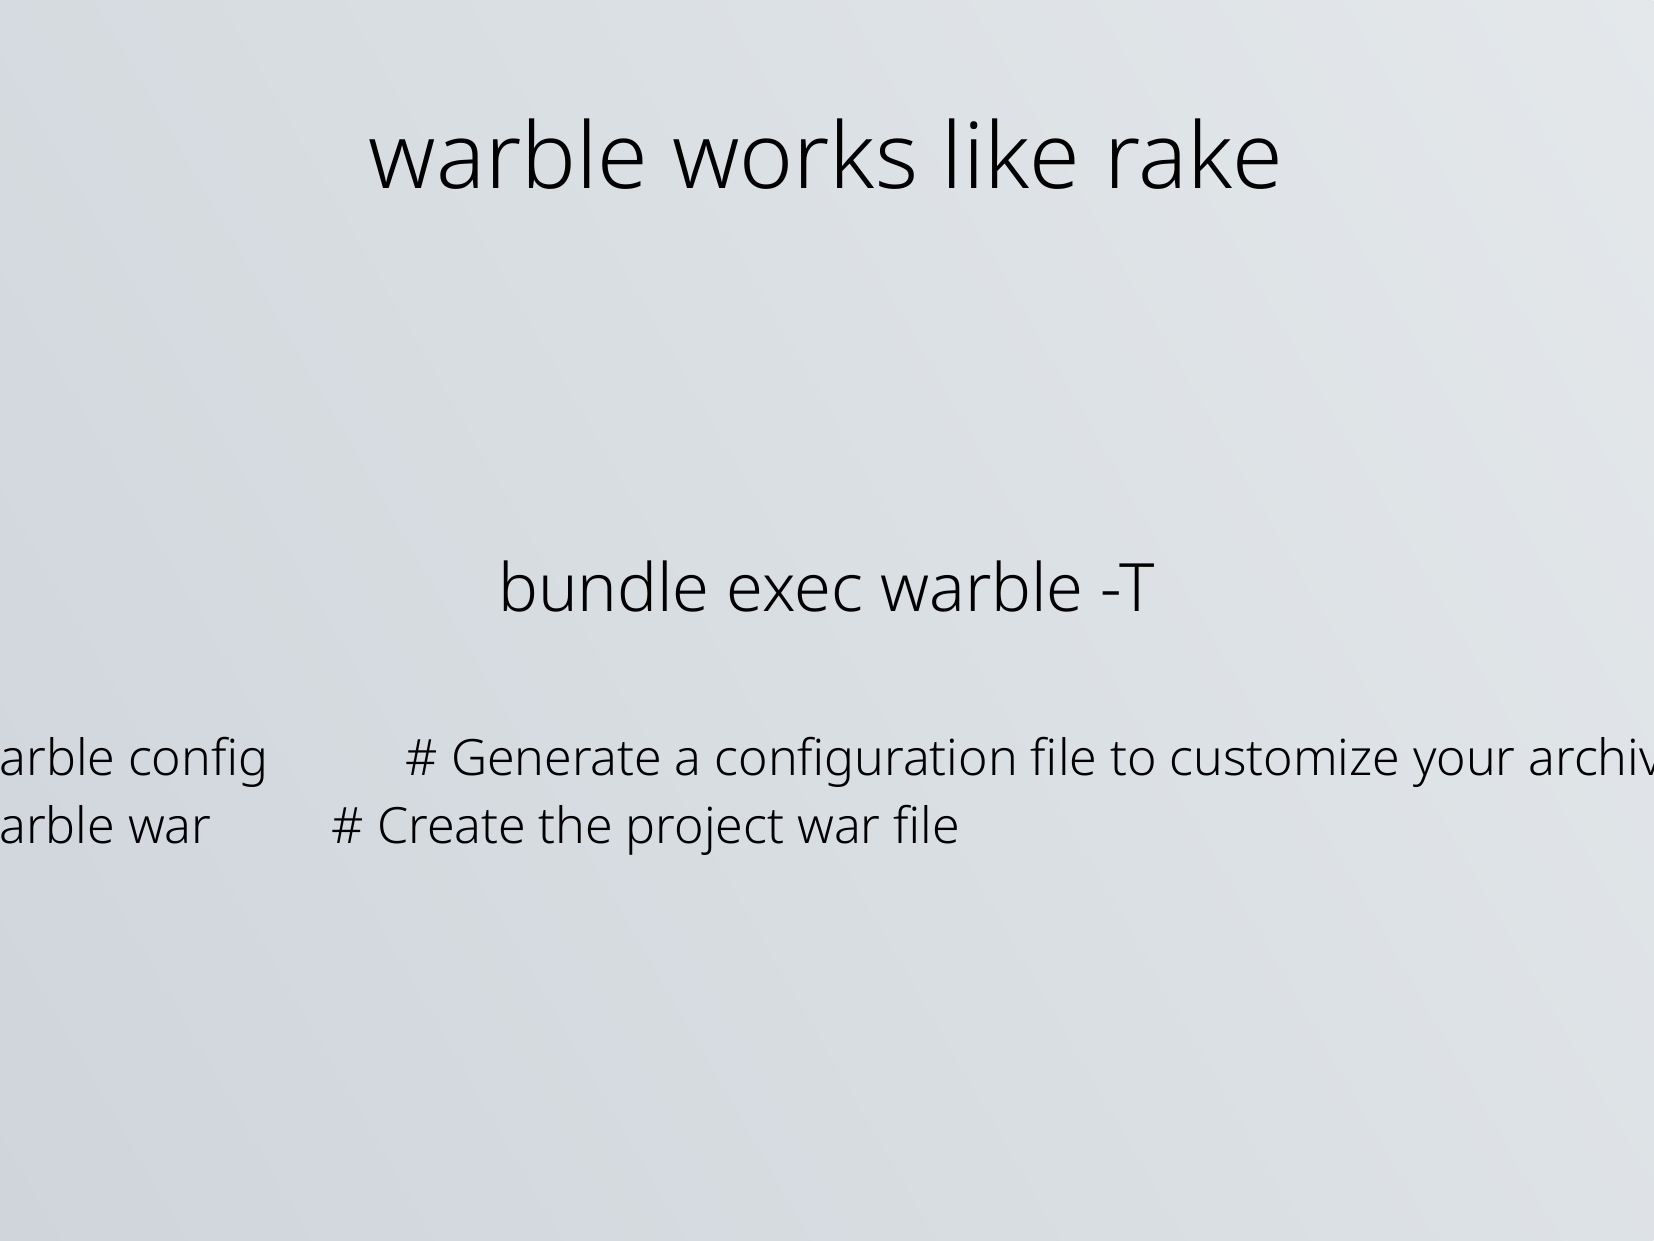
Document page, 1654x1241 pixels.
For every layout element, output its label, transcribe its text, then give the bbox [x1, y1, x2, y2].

subtitle bundle exec warble -T warble config # Generate a configuration file to customize your archive warble war # Create the project war file [76, 290, 1578, 1109]
title warble works like rake [239, 49, 1414, 257]
